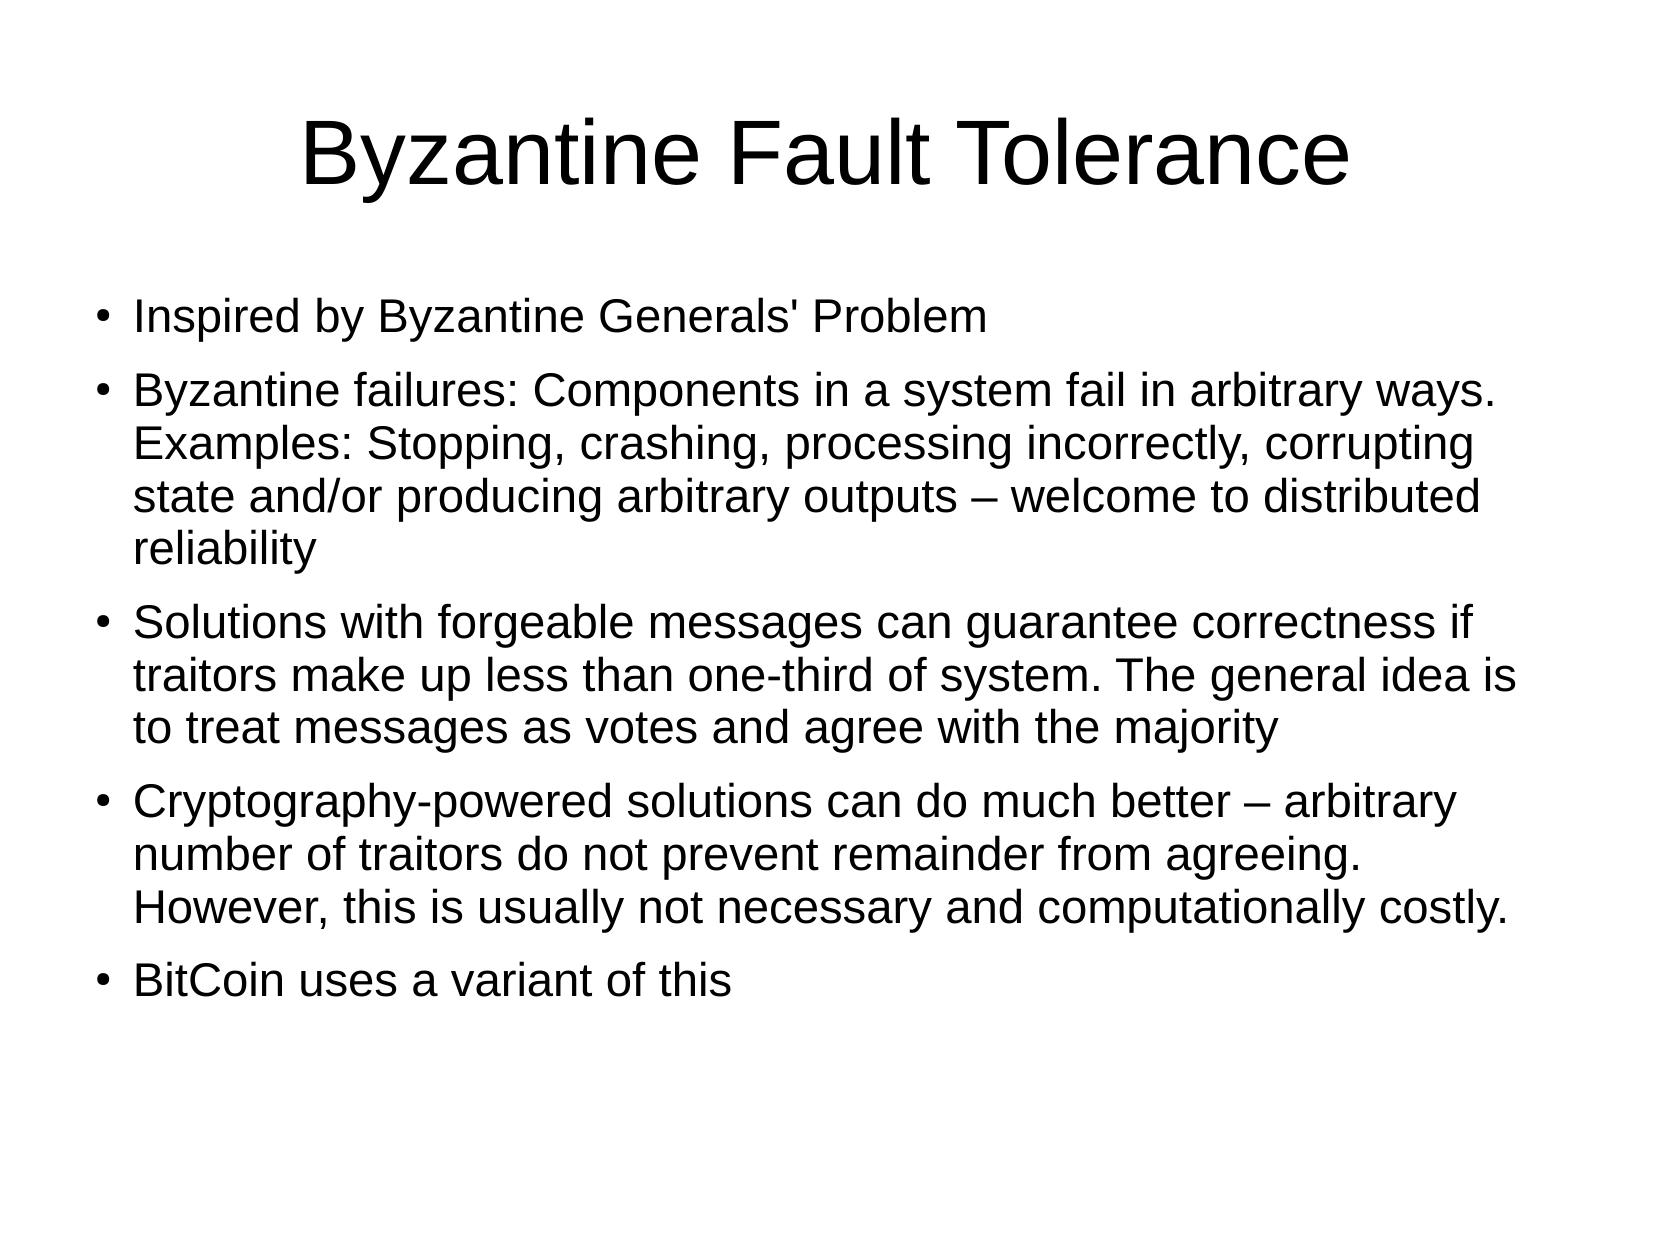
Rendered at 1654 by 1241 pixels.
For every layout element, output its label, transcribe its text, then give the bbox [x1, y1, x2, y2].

title Byzantine Fault Tolerance [82, 49, 1571, 257]
list Inspired by Byzantine Generals' Problem Byzantine failures: Components in a system fail in arbitrary ways. Examples: Stopping, crashing, processing incorrectly, corrupting state and/or producing arbitrary outputs – welcome to distributed reliability Solutions with forgeable messages can guarantee correctness if traitors make up less than one-third of system. The general idea is to treat messages as votes and agree with the majority Cryptography-powered solutions can do much better – arbitrary number of traitors do not prevent remainder from agreeing. However, this is usually not necessary and computationally costly. BitCoin uses a variant of this [82, 290, 1571, 1010]
